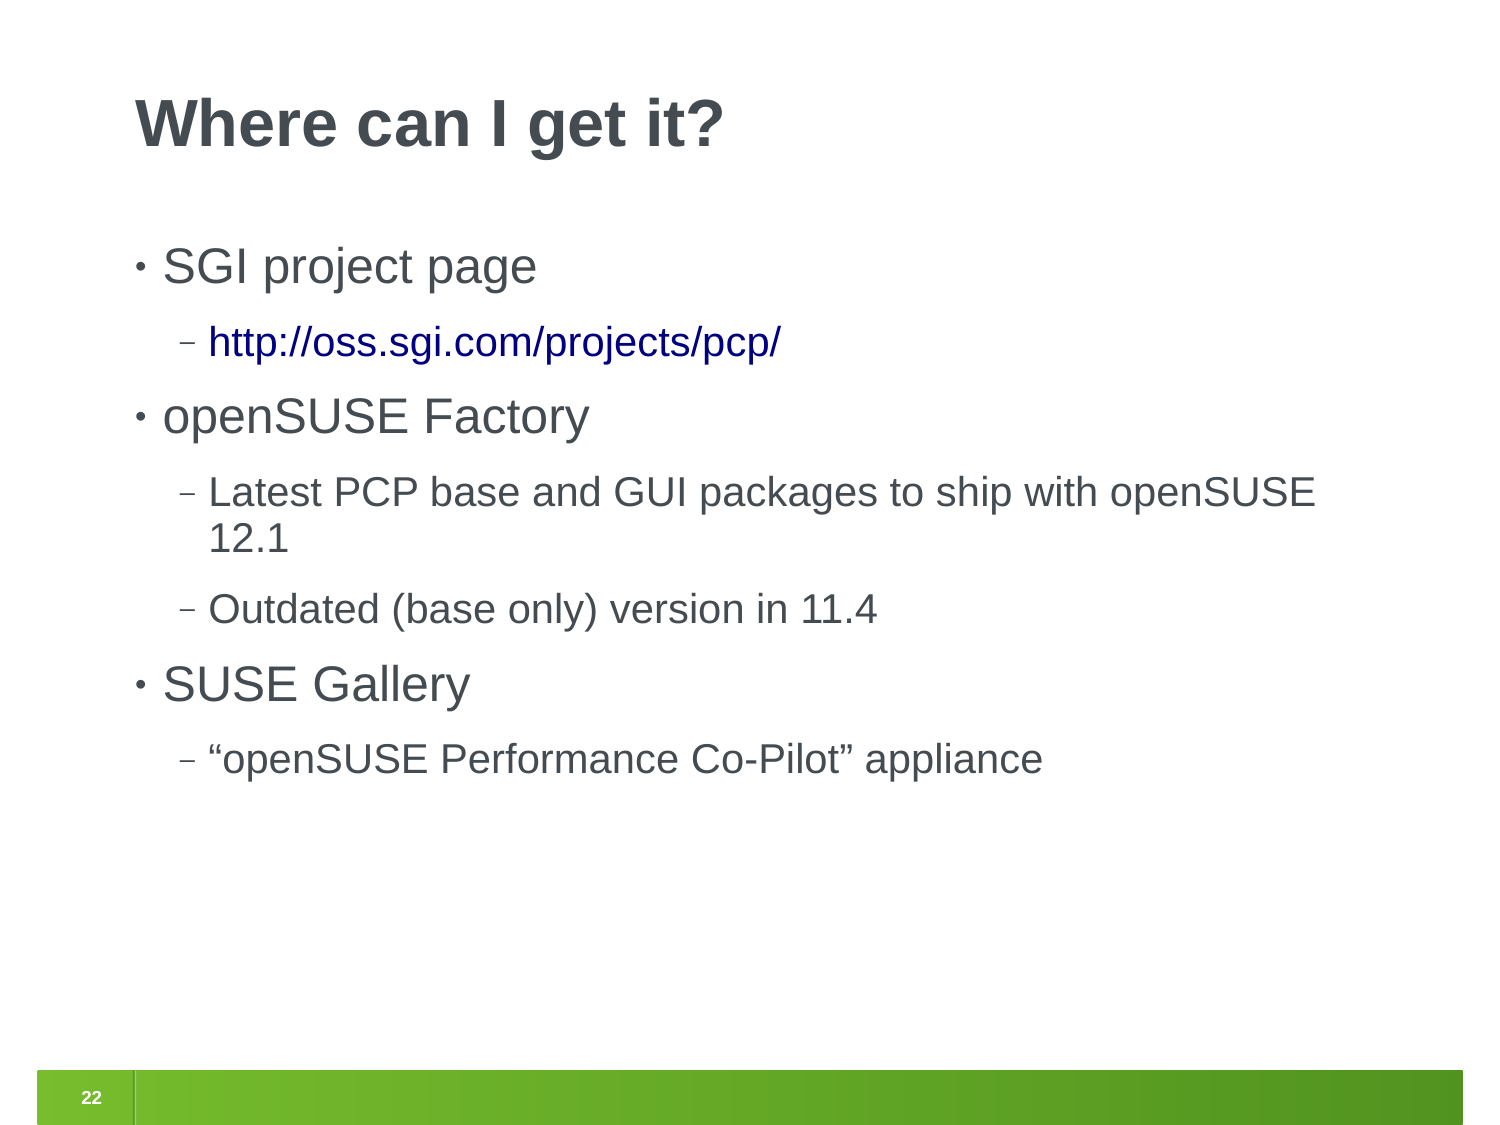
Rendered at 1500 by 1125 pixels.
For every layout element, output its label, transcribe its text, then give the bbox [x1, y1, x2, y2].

list SGI project page http://oss.sgi.com/projects/pcp/ openSUSE Factory Latest PCP base and GUI packages to ship with openSUSE 12.1 Outdated (base only) version in 11.4 SUSE Gallery “openSUSE Performance Co-Pilot” appliance [135, 238, 1372, 982]
title Where can I get it? [135, 41, 1372, 204]
